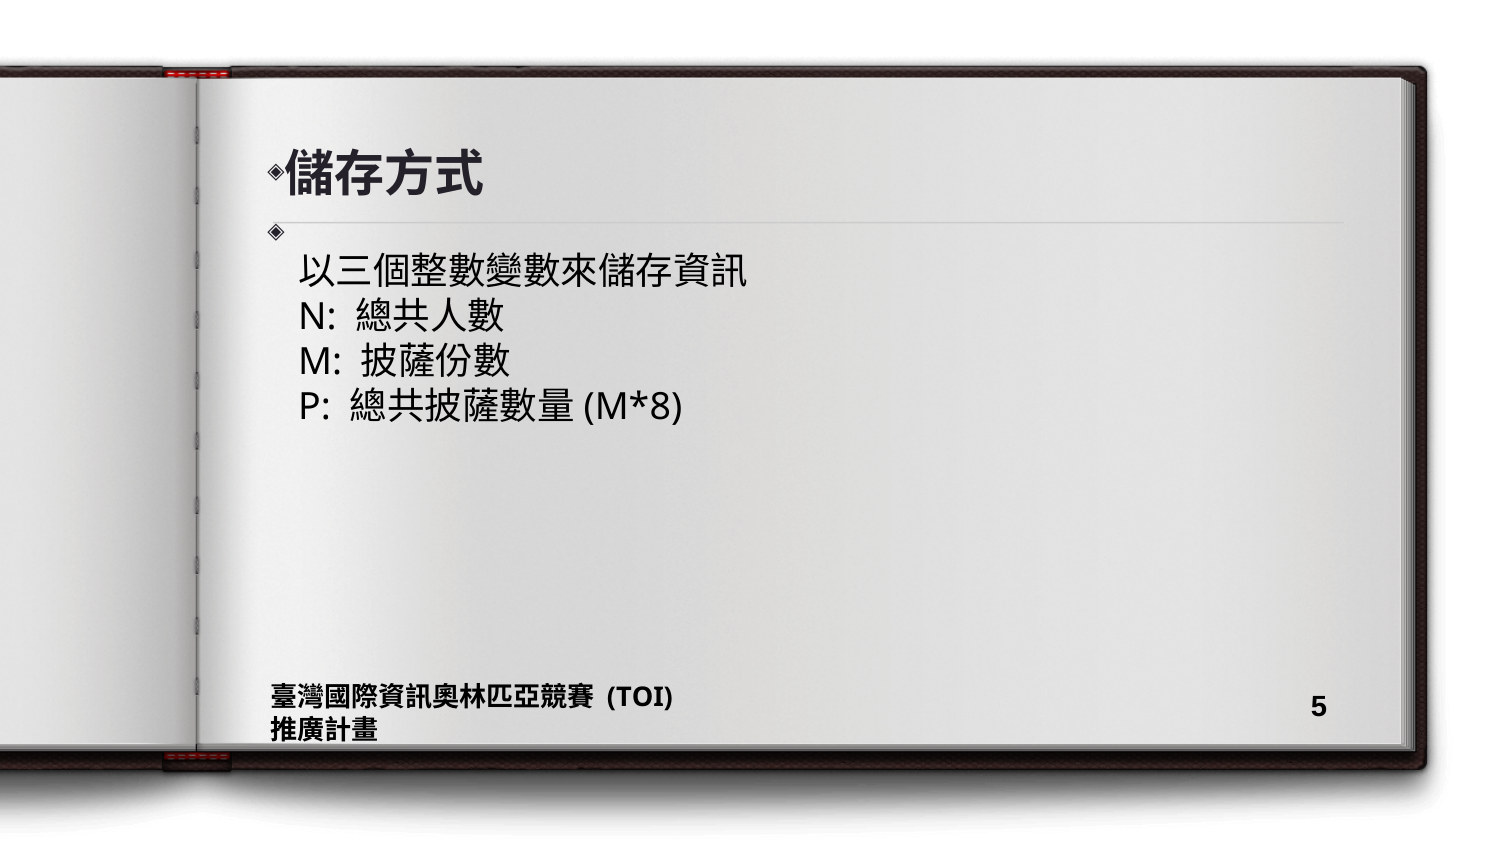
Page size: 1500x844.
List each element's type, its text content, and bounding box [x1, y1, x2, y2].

text_box 5 [1295, 672, 1386, 737]
text_box 以三個整數變數來儲存資訊 N: 總共人數 M: 披薩份數 P: 總共披薩數量(M*8) [283, 240, 1323, 481]
text_box 儲存方式 [252, 126, 746, 216]
